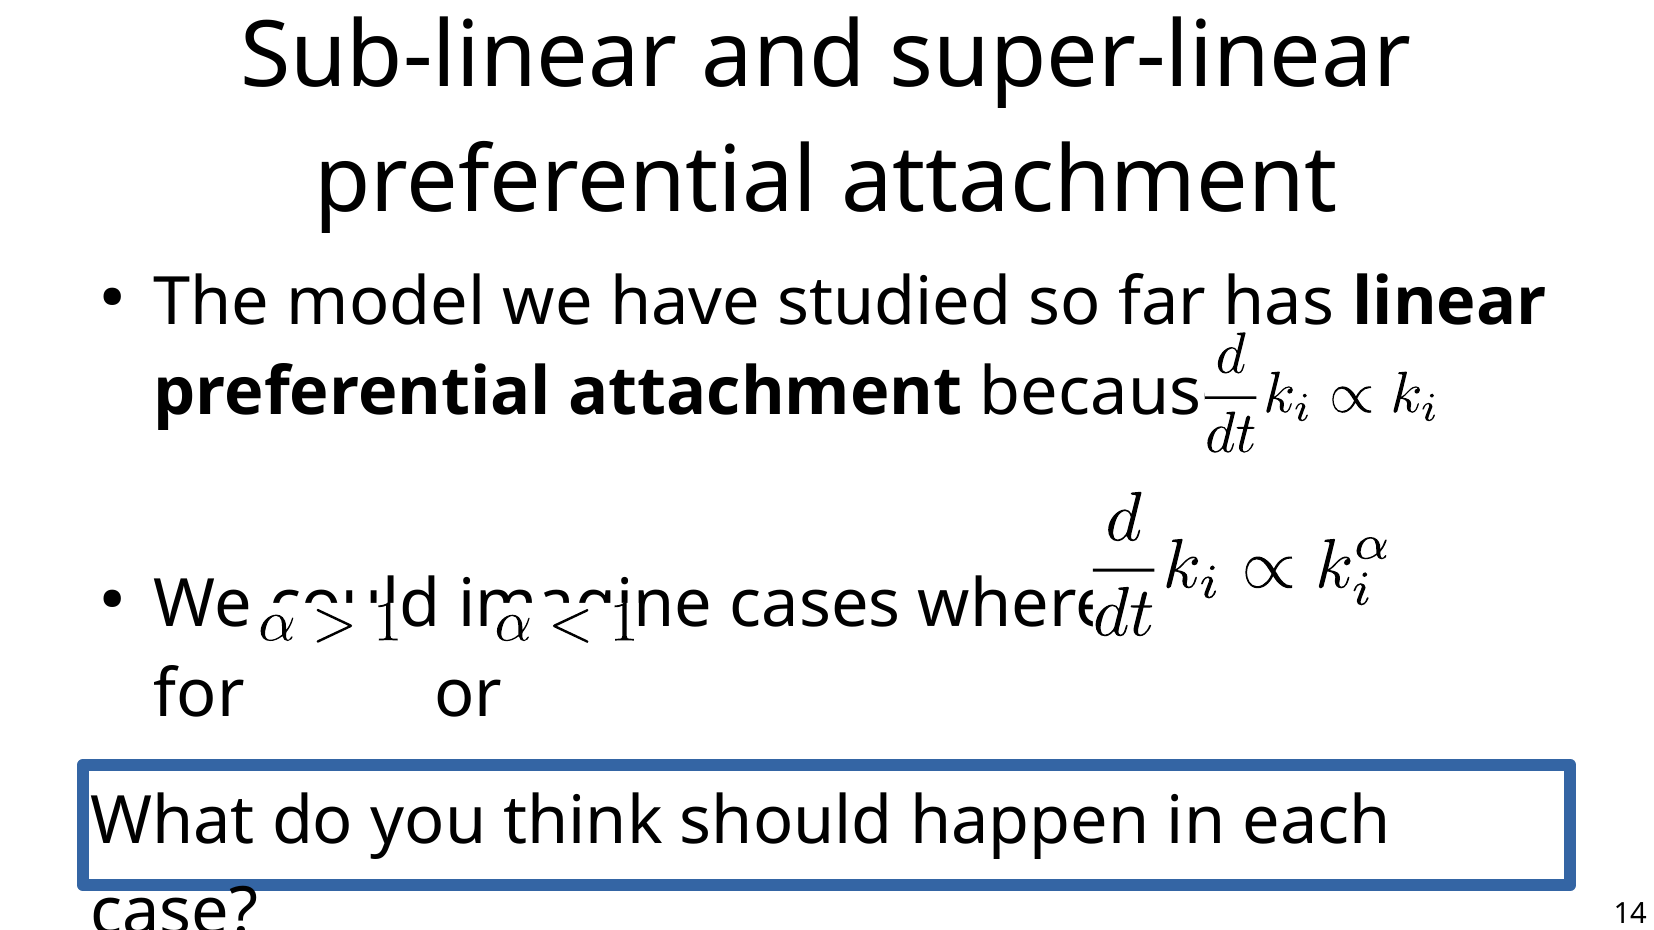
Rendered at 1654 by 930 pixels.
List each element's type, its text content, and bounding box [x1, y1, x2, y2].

list The model we have studied so far has linear preferential attachment because We could imagine cases where for or [82, 252, 1571, 759]
list What do you think should happen in each case? [82, 765, 1571, 886]
title Sub-linear and super-linear preferential attachment [82, 1, 1571, 225]
text_box [258, 601, 403, 643]
text_box [1205, 332, 1438, 453]
text_box [1092, 491, 1390, 637]
text_box [494, 601, 639, 643]
